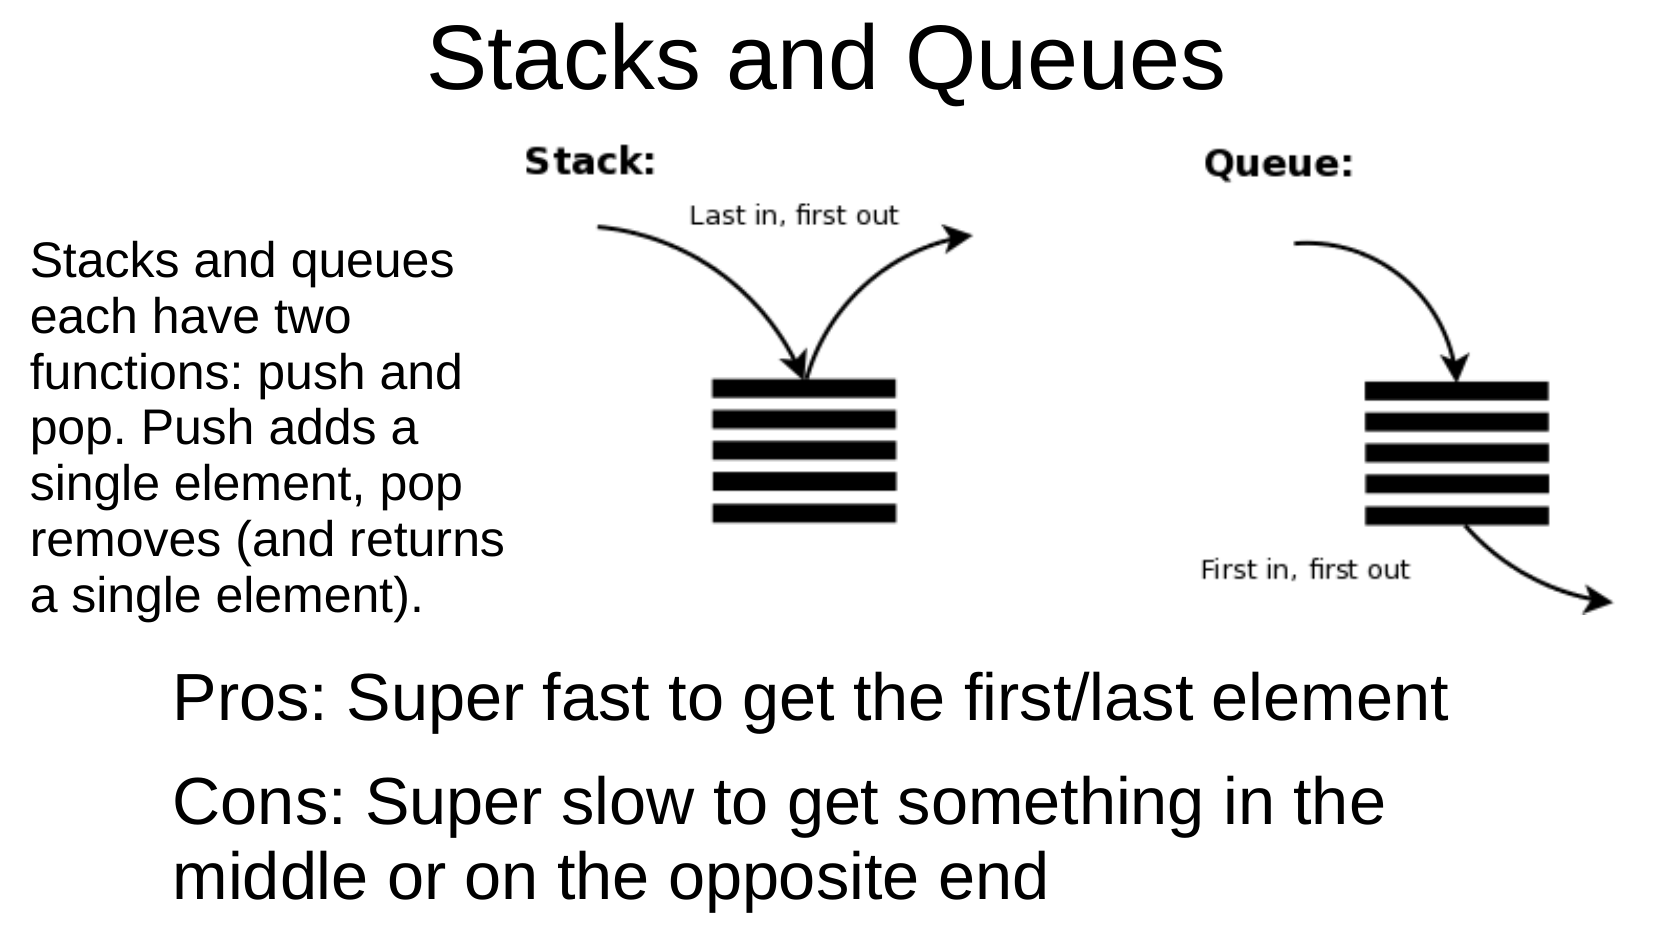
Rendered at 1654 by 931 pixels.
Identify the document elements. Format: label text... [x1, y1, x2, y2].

picture [525, 137, 1621, 616]
list Pros: Super fast to get the first/last element Cons: Super slow to get something in the middle or on the opposite end [101, 660, 1591, 931]
text_box Stacks and queues each have two functions: push and pop. Push adds a single element, pop removes (and returns a single element). [15, 225, 556, 631]
title Stacks and Queues [82, 0, 1571, 136]
